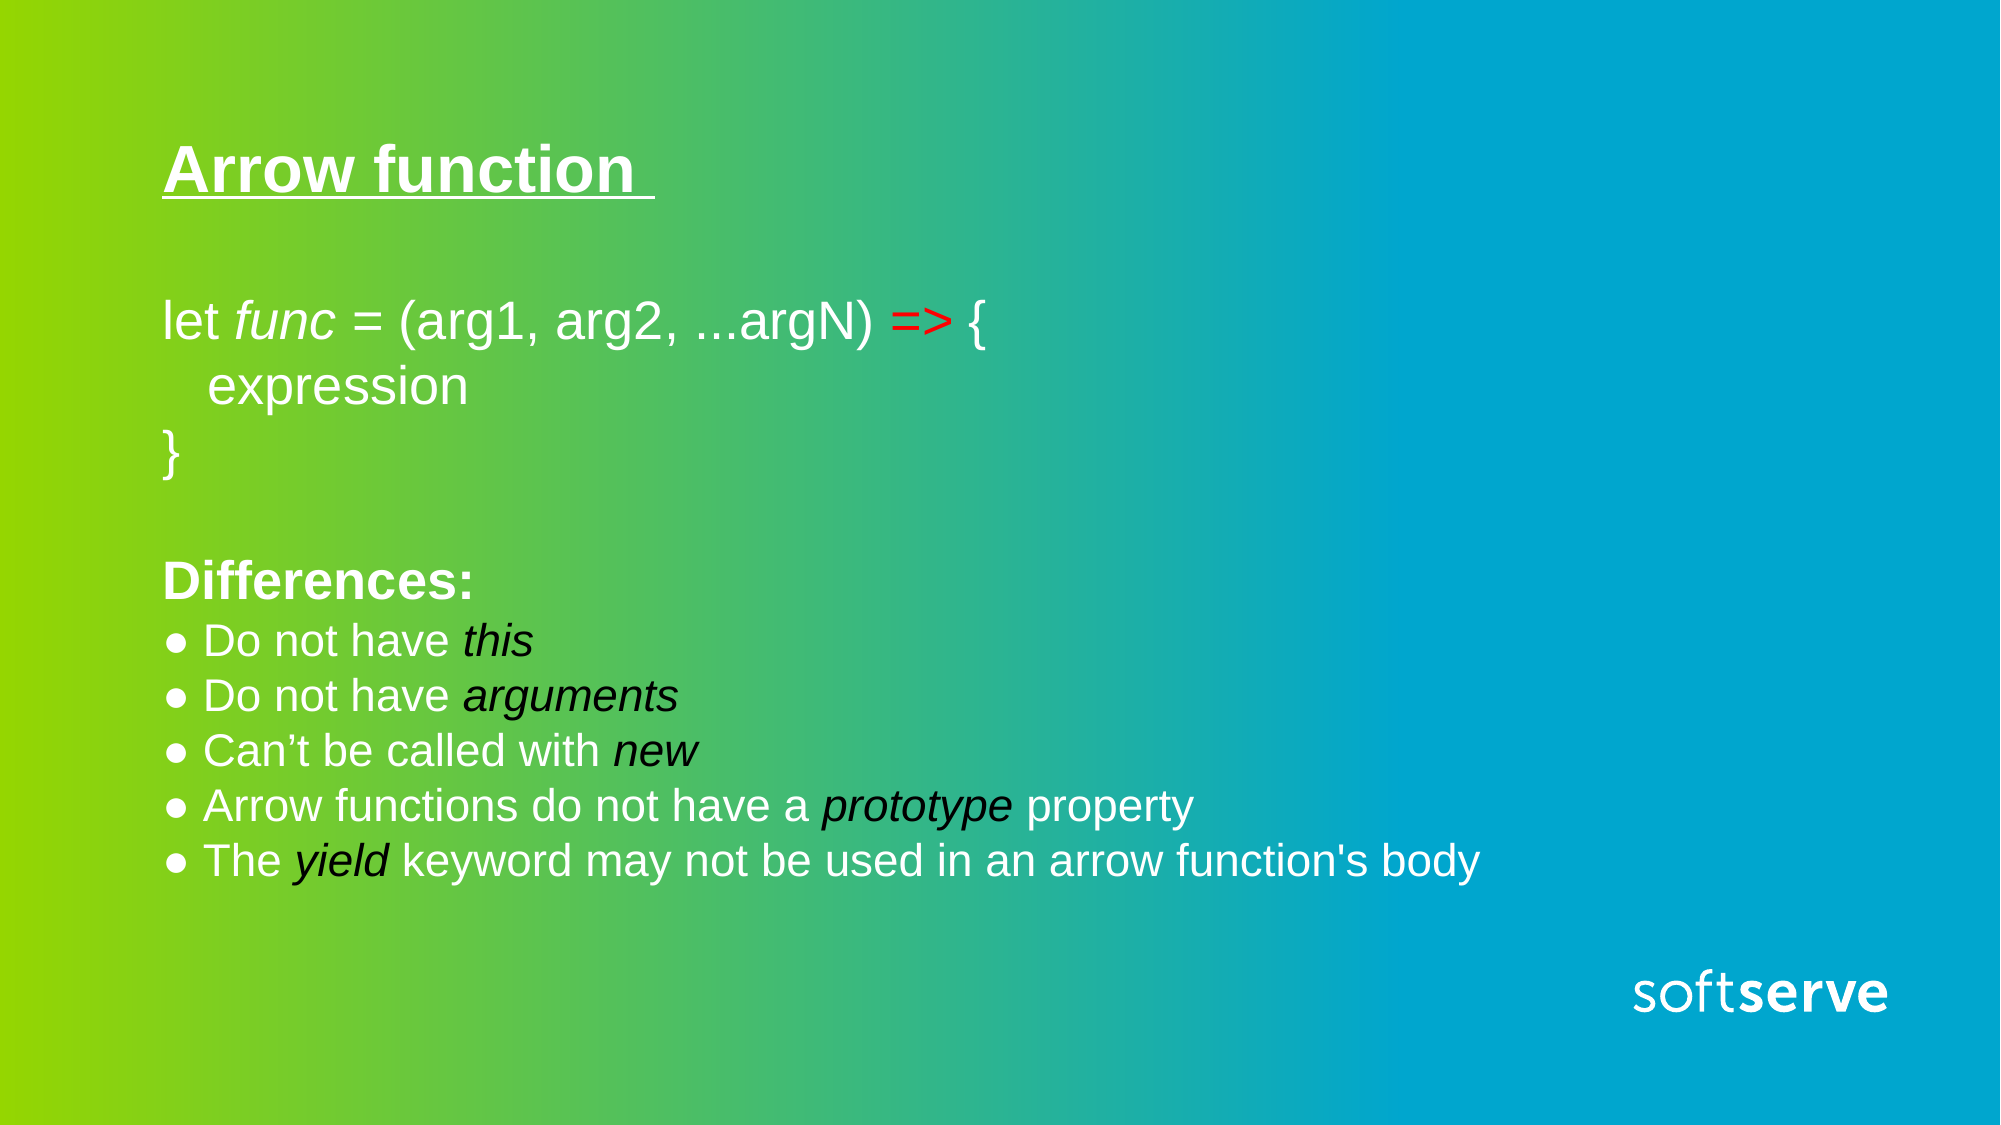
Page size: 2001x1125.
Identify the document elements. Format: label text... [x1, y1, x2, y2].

text_box Arrow function let func = (arg1, arg2, ...argN) => { expression } Differences: ● Do not have this ● Do not have arguments ● Can’t be called with new ● Arrow functions do not have a prototype property ● The yield keyword may not be used in an arrow function's body [147, 118, 1624, 1112]
